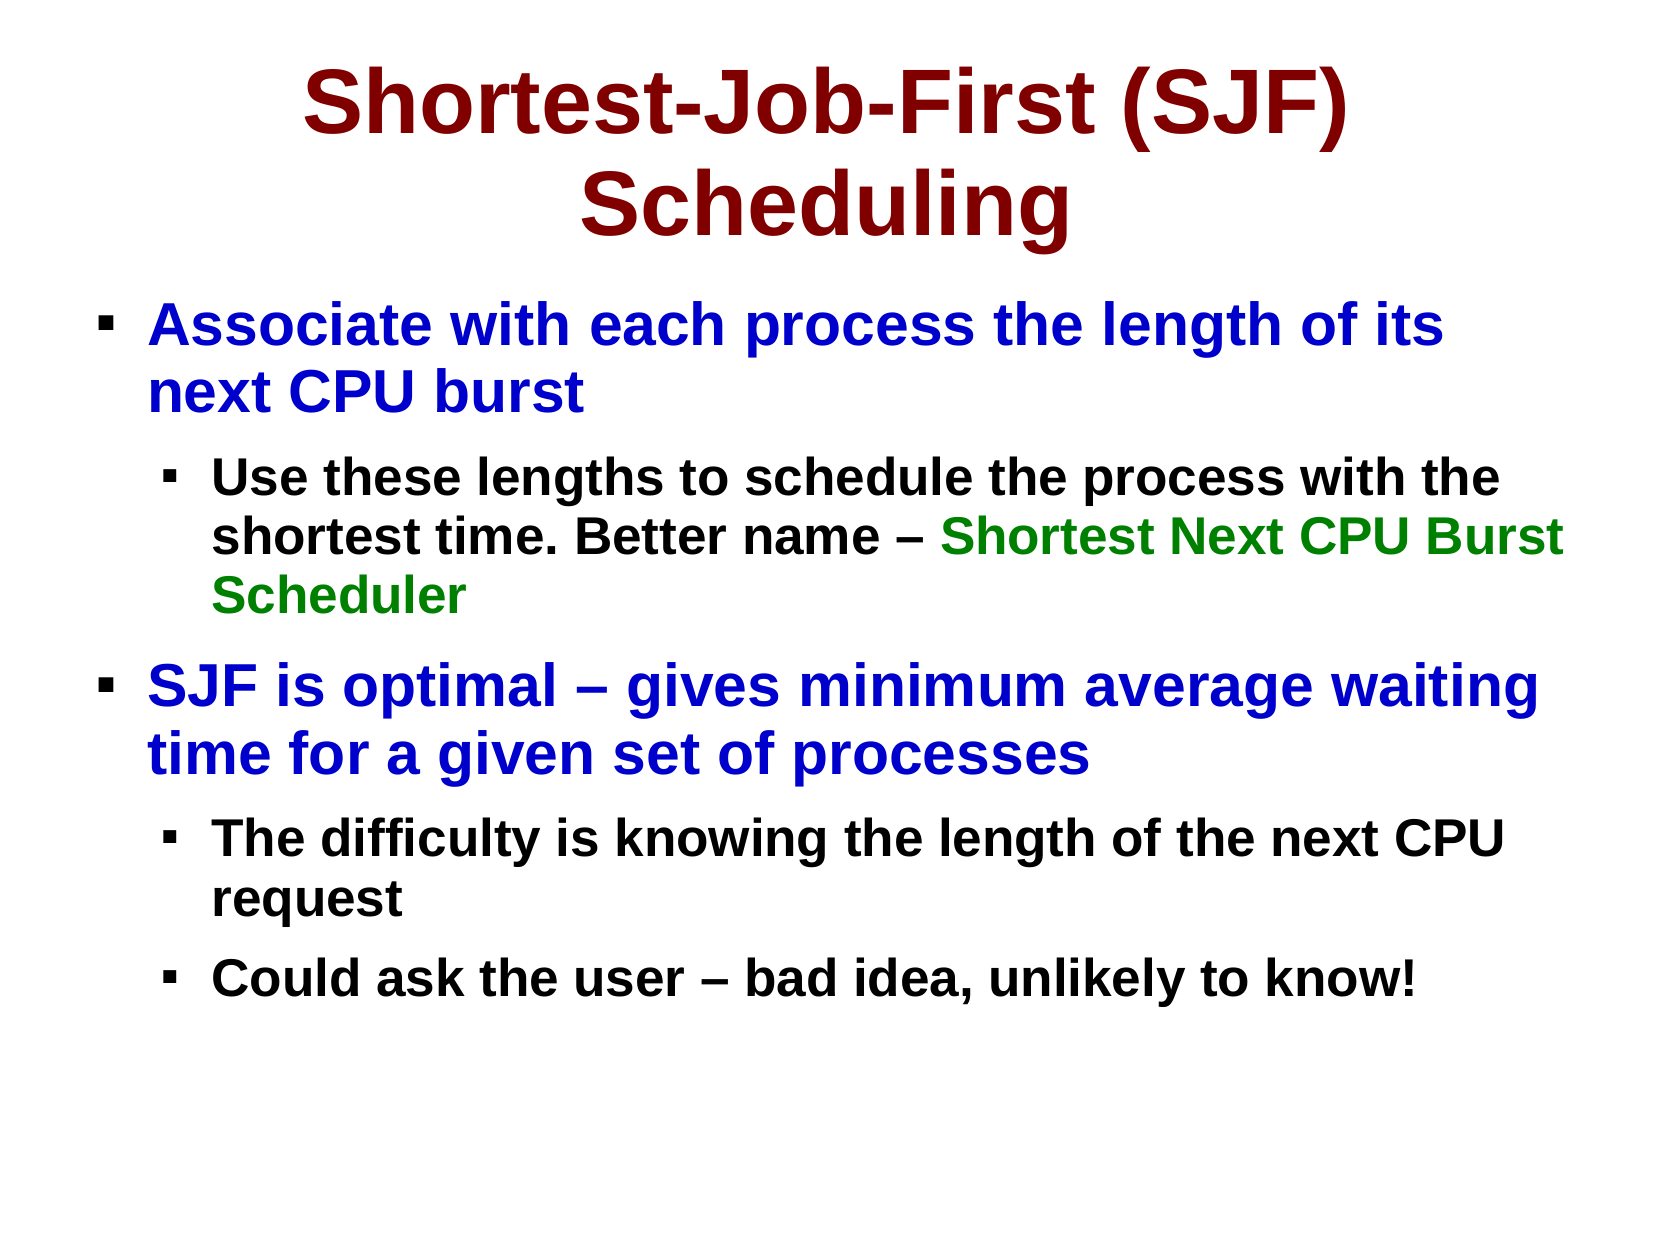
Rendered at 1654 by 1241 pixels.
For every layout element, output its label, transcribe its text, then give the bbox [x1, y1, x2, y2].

list Associate with each process the length of its next CPU burst Use these lengths to schedule the process with the shortest time. Better name – Shortest Next CPU Burst Scheduler SJF is optimal – gives minimum average waiting time for a given set of processes The difficulty is knowing the length of the next CPU request Could ask the user – bad idea, unlikely to know! [82, 290, 1571, 1010]
title Shortest-Job-First (SJF) Scheduling [82, 49, 1571, 257]
